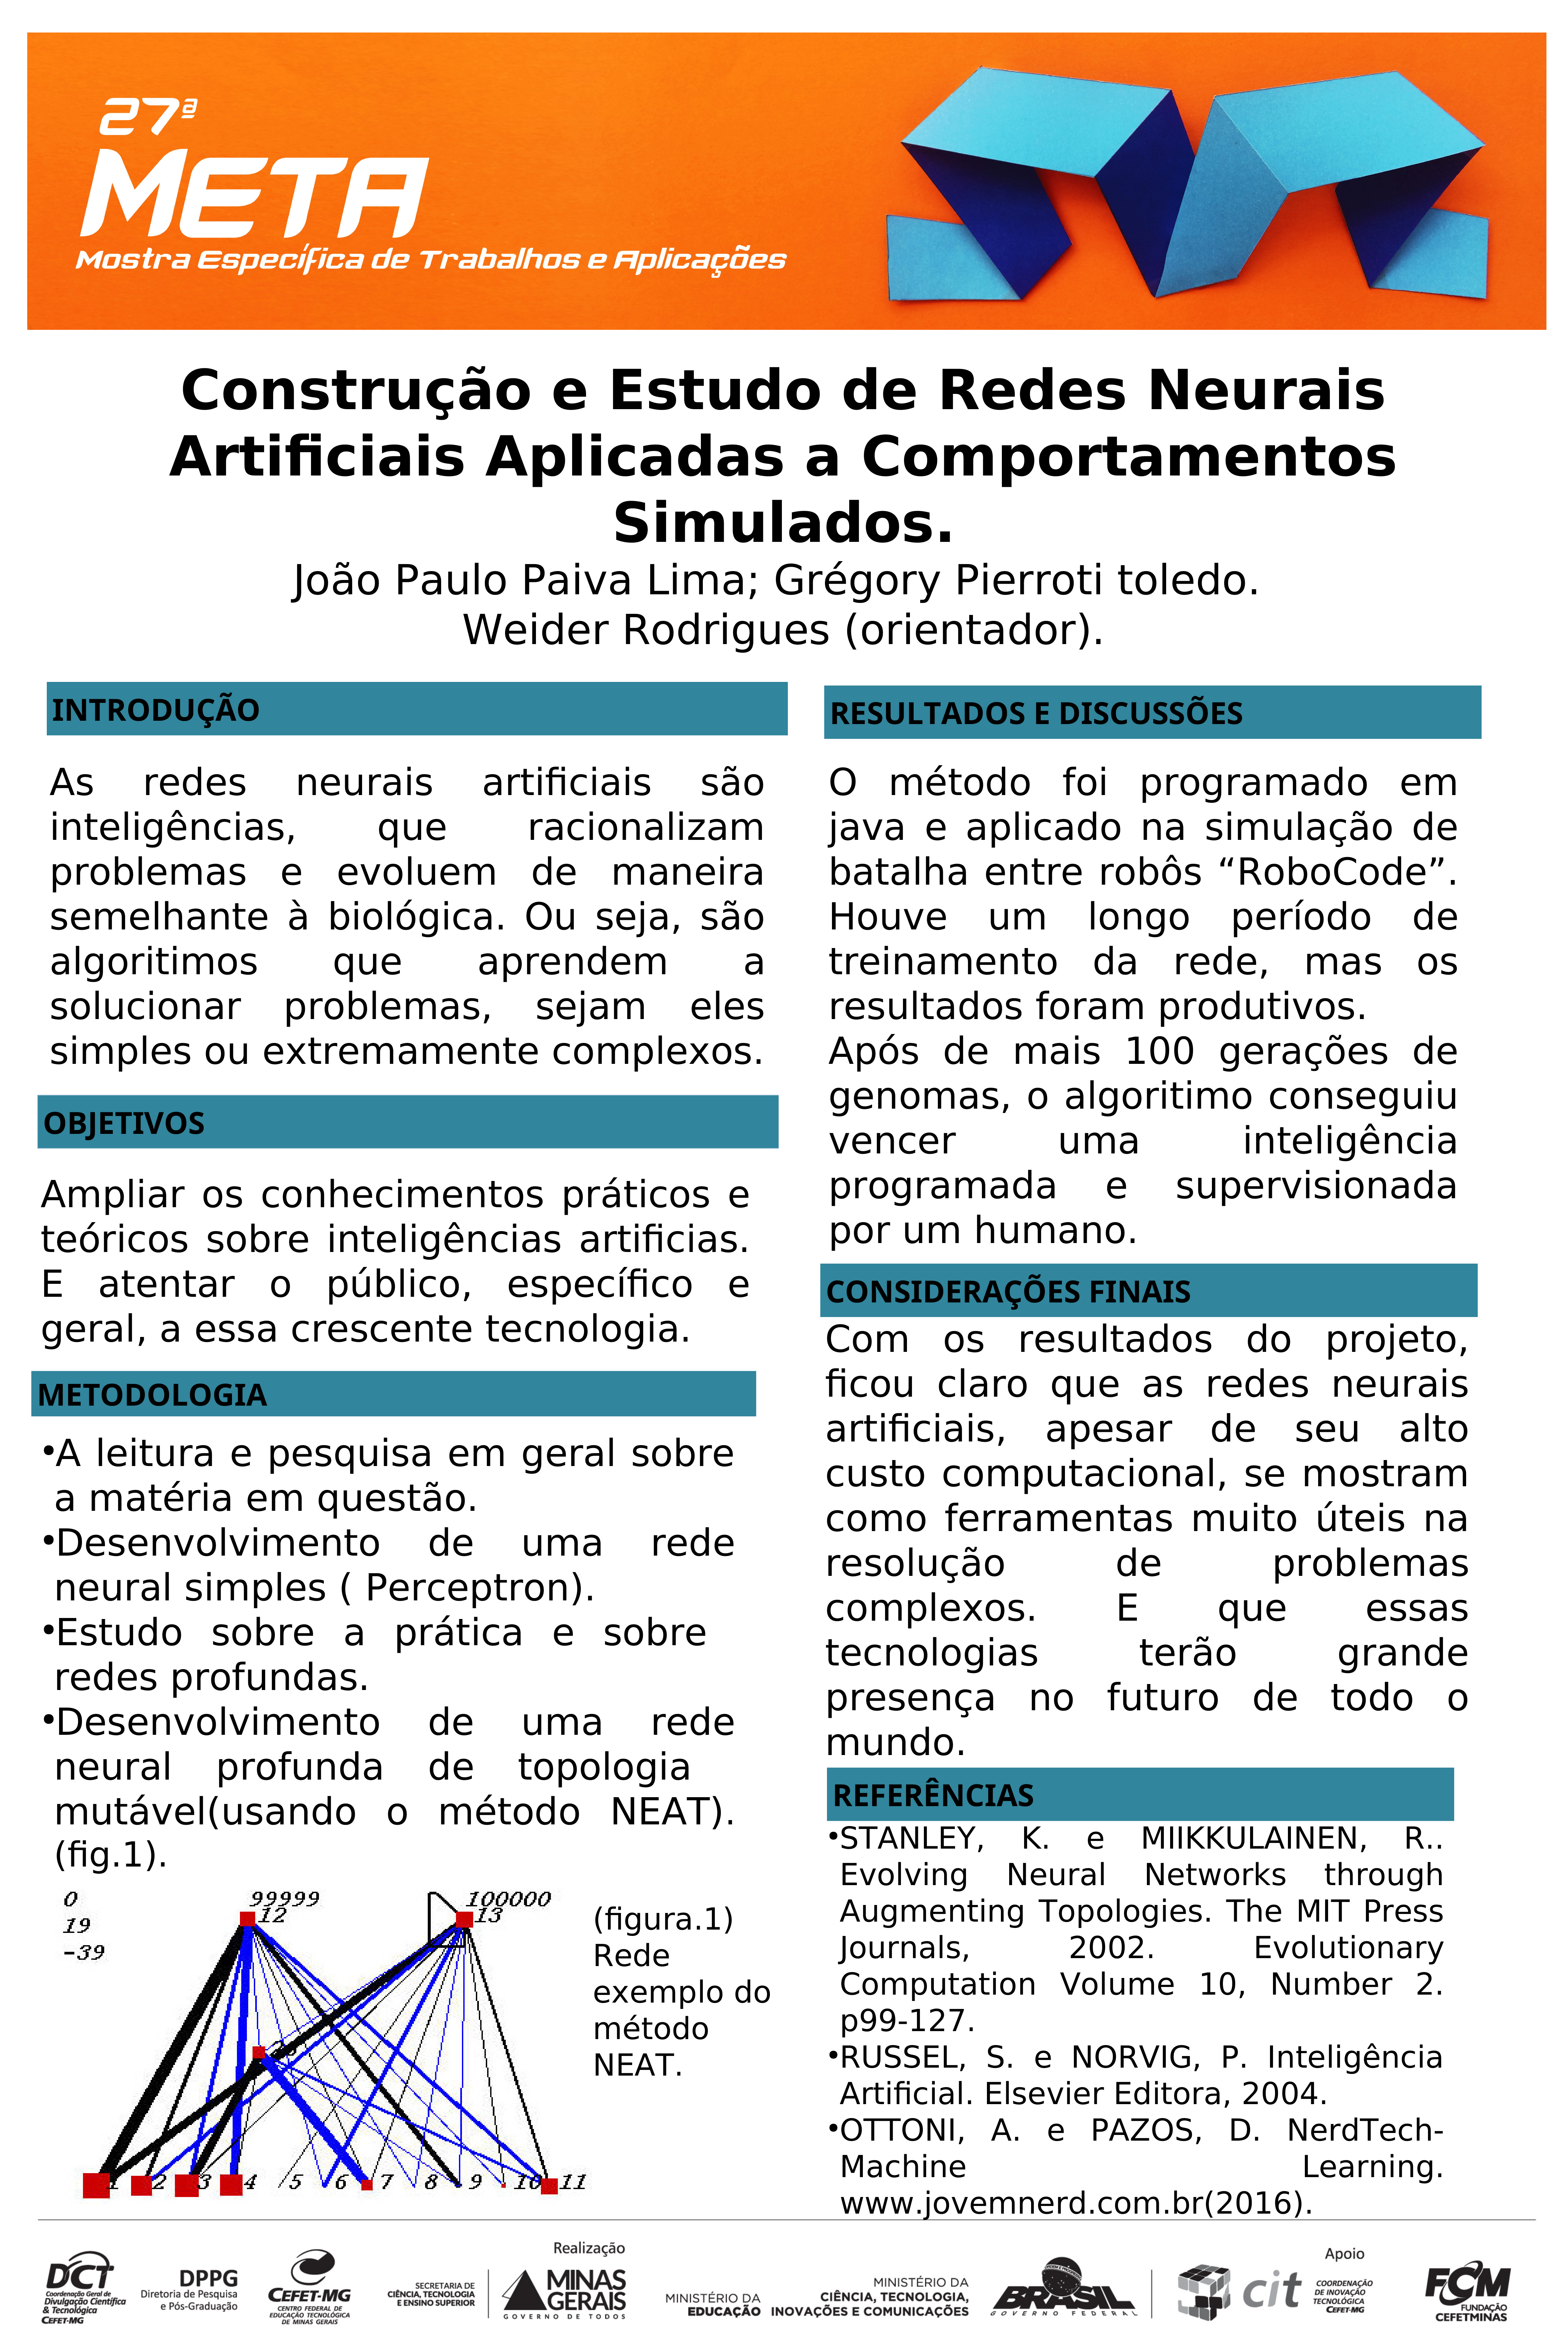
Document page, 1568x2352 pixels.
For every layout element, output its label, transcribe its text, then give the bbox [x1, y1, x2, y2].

text_box Com os resultados do projeto, ficou claro que as redes neurais artificiais, apesar de seu alto custo computacional, se mostram como ferramentas muito úteis na resolução de problemas complexos. E que essas tecnologias terão grande presença no futuro de todo o mundo. [820, 1312, 1475, 1779]
text_box METODOLOGIA [31, 1371, 756, 1417]
text_box A leitura e pesquisa em geral sobre a matéria em questão. Desenvolvimento de uma rede neural simples ( Perceptron). Estudo sobre a prática e sobre redes profundas. Desenvolvimento de uma rede neural profunda de topologia mutável(usando o método NEAT). (fig.1). [37, 1426, 741, 1889]
text_box O método foi programado em java e aplicado na simulação de batalha entre robôs “RoboCode”. Houve um longo período de treinamento da rede, mas os resultados foram produtivos. Após de mais 100 gerações de genomas, o algoritimo conseguiu vencer uma inteligência programada e supervisionada por um humano. [823, 755, 1464, 1253]
text_box Construção e Estudo de Redes Neurais Artificiais Aplicadas a Comportamentos Simulados. João Paulo Paiva Lima; Grégory Pierroti toledo. Weider Rodrigues (orientador). [33, 351, 1535, 655]
text_box RESULTADOS E DISCUSSÕES [824, 685, 1482, 739]
text_box (figura.1) Rede exemplo do método NEAT. [588, 1897, 784, 2085]
text_box OBJETIVOS [37, 1095, 779, 1148]
text_box INTRODUÇÃO [47, 682, 788, 736]
picture [27, 33, 1546, 330]
text_box STANLEY, K. e MIIKKULAINEN, R.. Evolving Neural Networks through Augmenting Topologies. The MIT Press Journals, 2002. Evolutionary Computation Volume 10, Number 2. p99-127. RUSSEL, S. e NORVIG, P. Inteligência Artificial. Elsevier Editora, 2004. OTTONI, A. e PAZOS, D. NerdTech-Machine Learning. www.jovemnerd.com.br(2016). [823, 1816, 1451, 2222]
text_box CONSIDERAÇÕES FINAIS [820, 1264, 1478, 1317]
text_box As redes neurais artificiais são inteligências, que racionalizam problemas e evoluem de maneira semelhante à biológica. Ou seja, são algoritimos que aprendem a solucionar problemas, sejam eles simples ou extremamente complexos. [45, 755, 771, 1074]
text_box REFERÊNCIAS [827, 1779, 1454, 1821]
text_box Ampliar os conhecimentos práticos e teóricos sobre inteligências artificias. E atentar o público, específico e geral, a essa crescente tecnologia. [36, 1167, 756, 1371]
picture [0, 1889, 1568, 2352]
